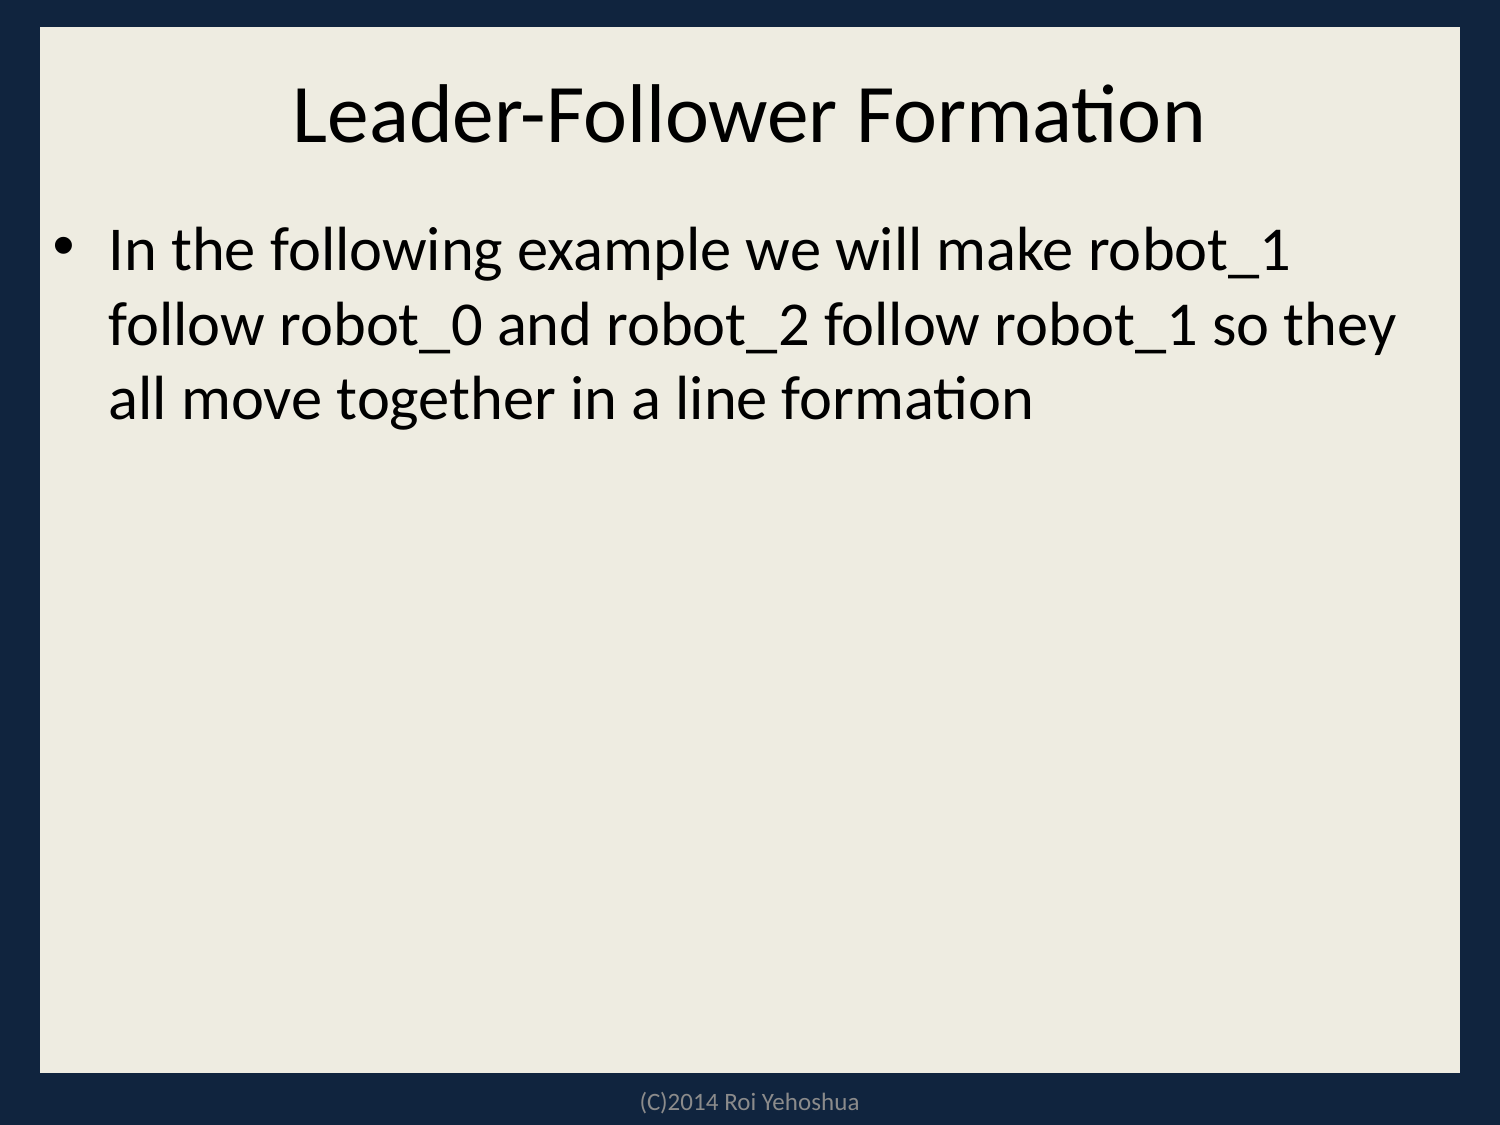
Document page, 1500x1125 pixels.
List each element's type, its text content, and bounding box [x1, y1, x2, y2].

list In the following example we will make robot_1 follow robot_0 and robot_2 follow robot_1 so they all move together in a line formation [37, 200, 1463, 1080]
title Leader-Follower Formation [37, 31, 1463, 188]
footer (C)2014 Roi Yehoshua [512, 1074, 988, 1125]
